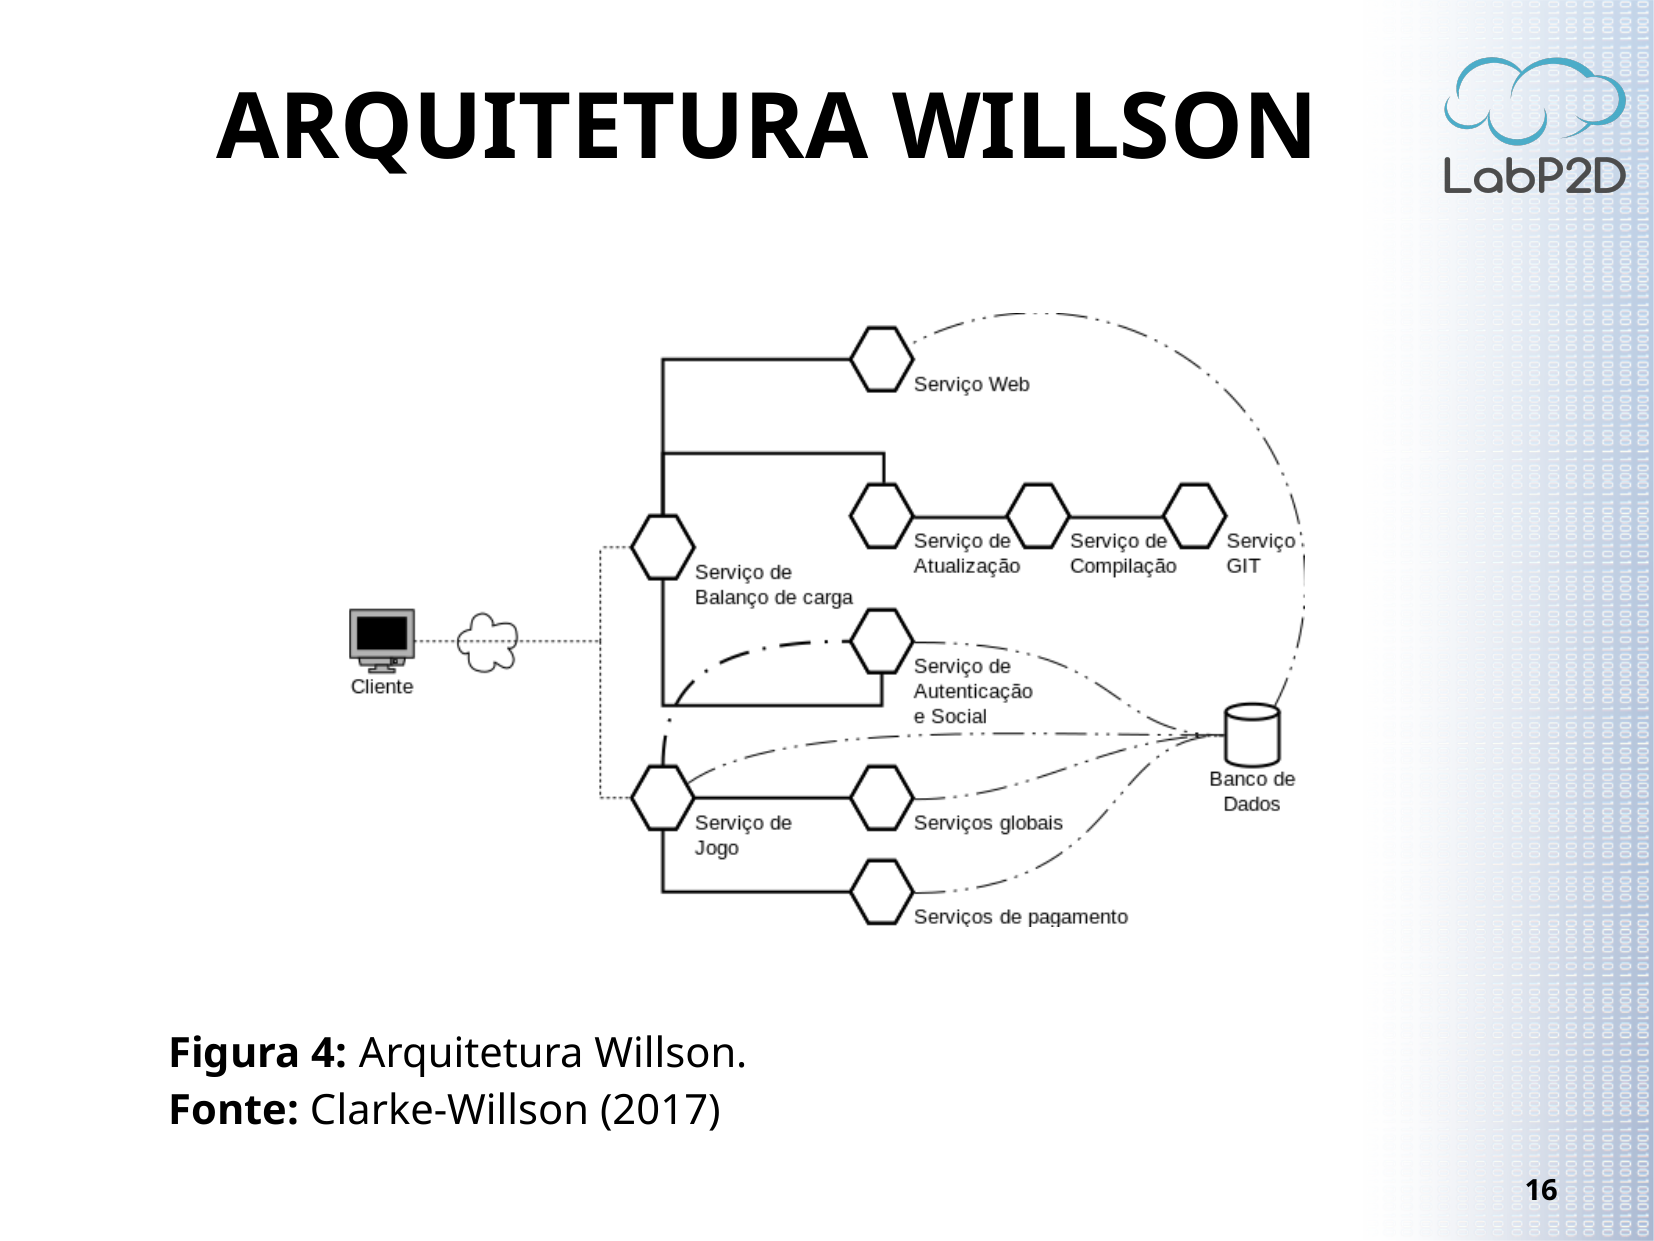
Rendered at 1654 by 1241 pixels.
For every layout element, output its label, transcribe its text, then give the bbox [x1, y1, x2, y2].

picture [1360, 1, 1654, 1240]
text_box Figura 4: Arquitetura Willson. Fonte: Clarke-Willson (2017) [153, 1015, 695, 1126]
picture [348, 313, 1305, 927]
title ARQUITETURA WILLSON [82, 19, 1453, 227]
